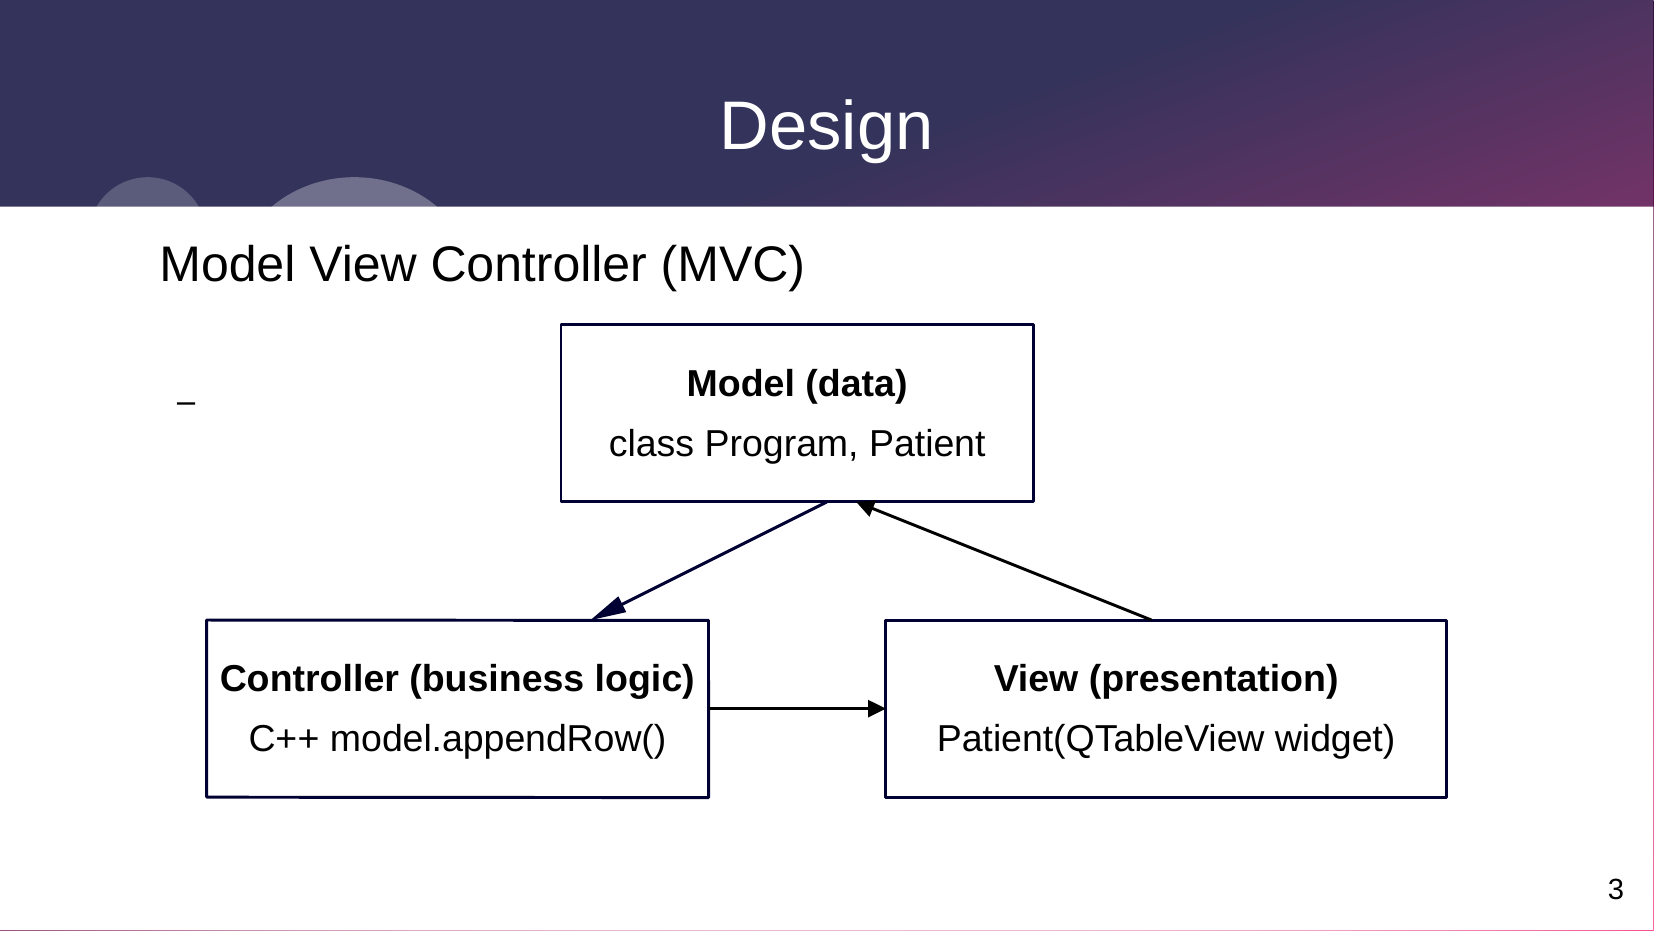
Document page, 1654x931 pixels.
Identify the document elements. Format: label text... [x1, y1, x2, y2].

title Design [88, 44, 1565, 207]
text_box Controller (business logic) C++ model.appendRow() [206, 620, 709, 798]
list Model View Controller (MVC) [88, 236, 1565, 827]
text_box View (presentation) Patient(QTableView widget) [885, 620, 1447, 798]
text_box Model (data) class Program, Patient [561, 324, 1034, 502]
